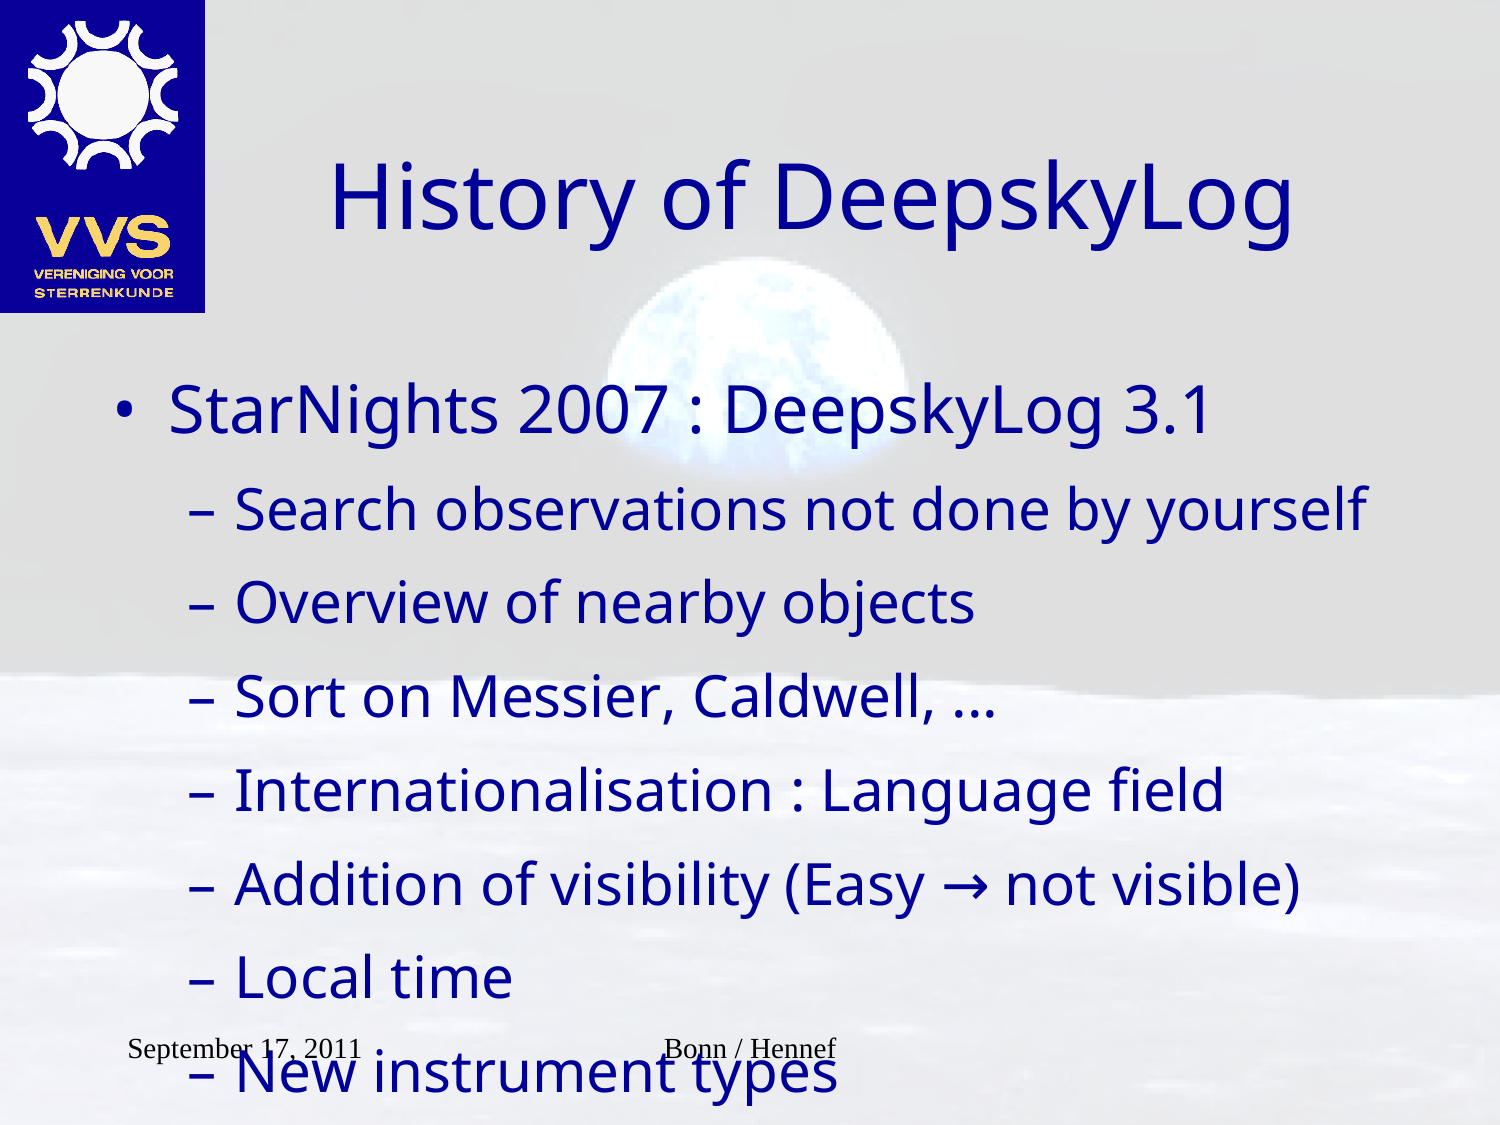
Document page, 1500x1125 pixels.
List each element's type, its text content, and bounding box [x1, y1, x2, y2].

picture [0, 0, 205, 313]
list StarNights 2007 : DeepskyLog 3.1 Search observations not done by yourself Overview of nearby objects Sort on Messier, Caldwell, ... Internationalisation : Language field Addition of visibility (Easy → not visible) Local time New instrument types [112, 362, 1388, 1105]
title History of DeepskyLog [237, 76, 1388, 312]
